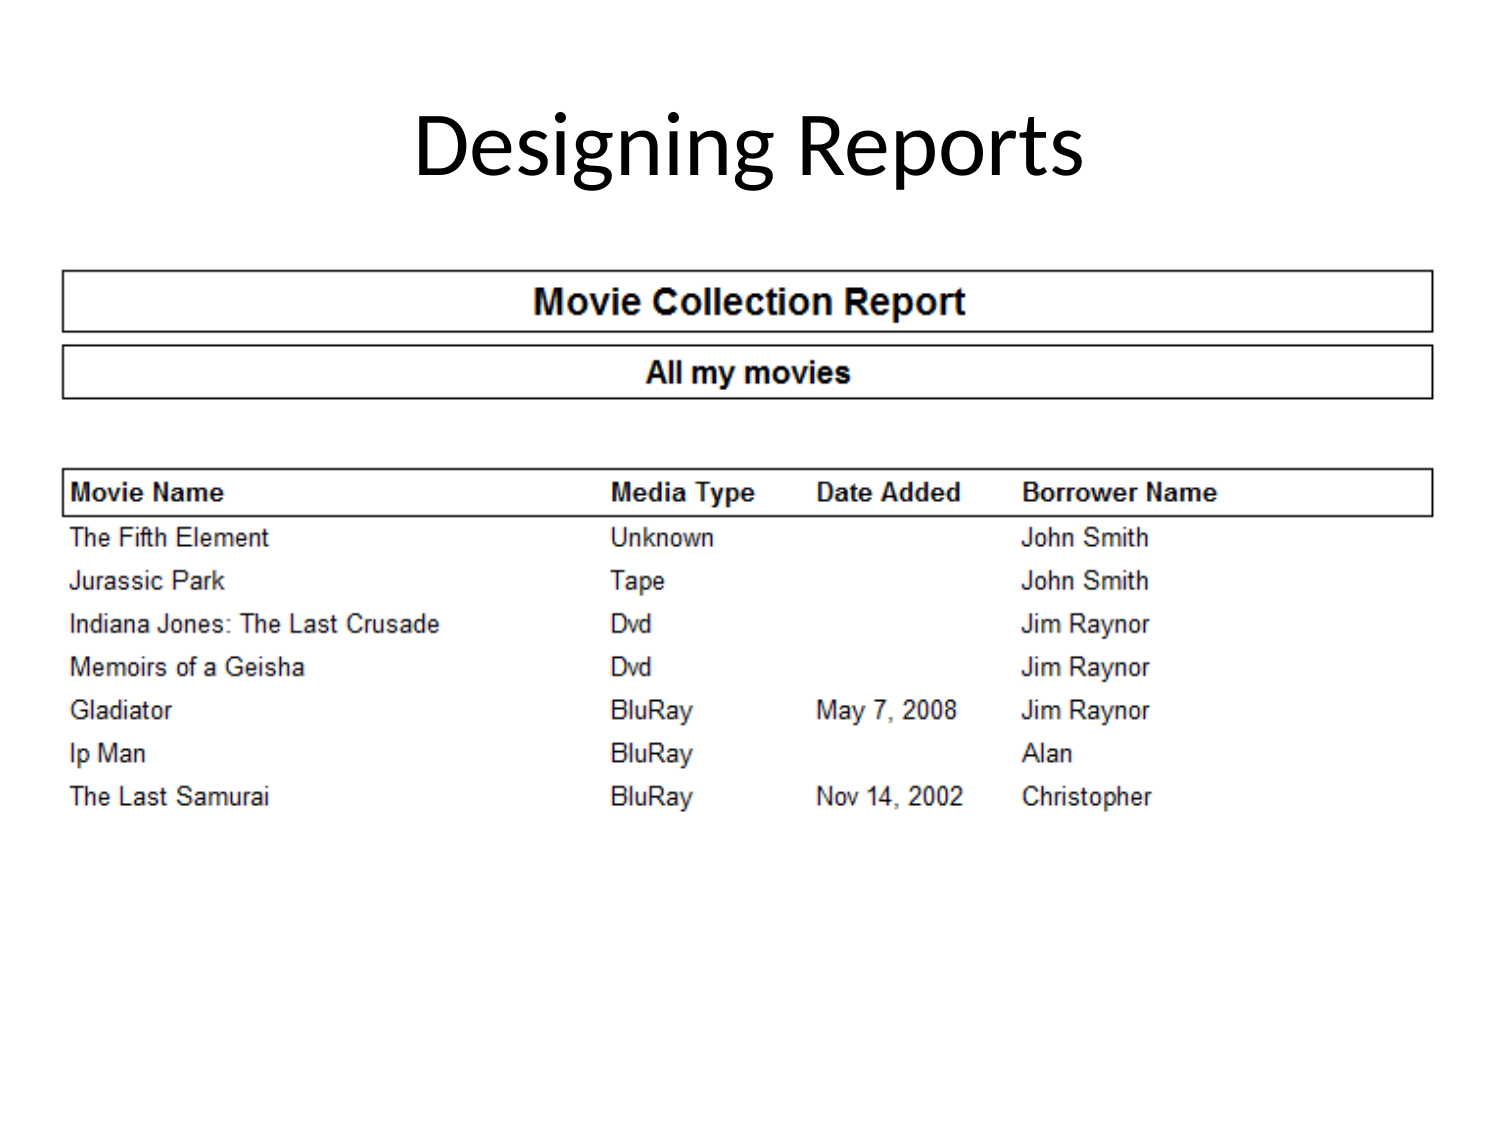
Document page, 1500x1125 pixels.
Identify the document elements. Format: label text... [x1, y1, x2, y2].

title Designing Reports [75, 45, 1425, 233]
picture [37, 237, 1477, 857]
